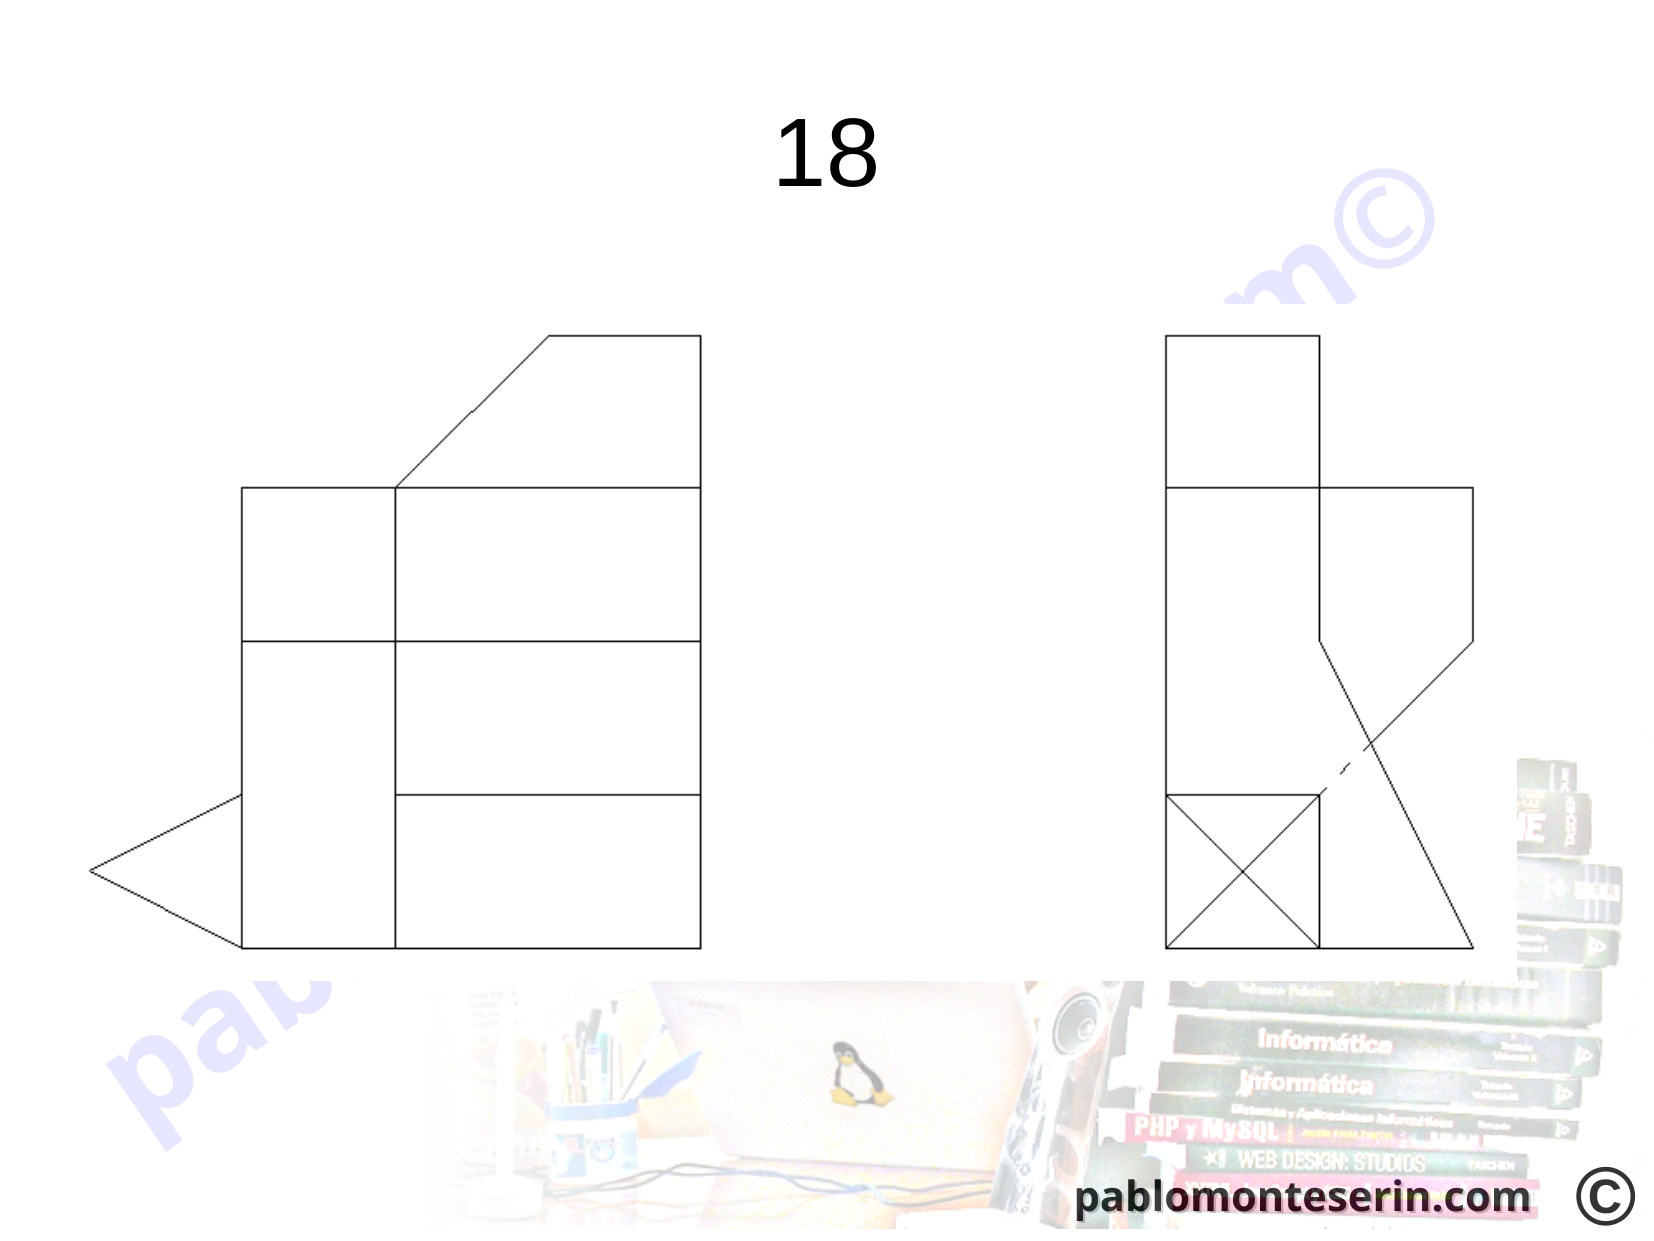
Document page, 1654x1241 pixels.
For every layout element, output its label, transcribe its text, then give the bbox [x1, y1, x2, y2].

picture [78, 304, 1654, 1229]
title 18 [82, 49, 1571, 257]
